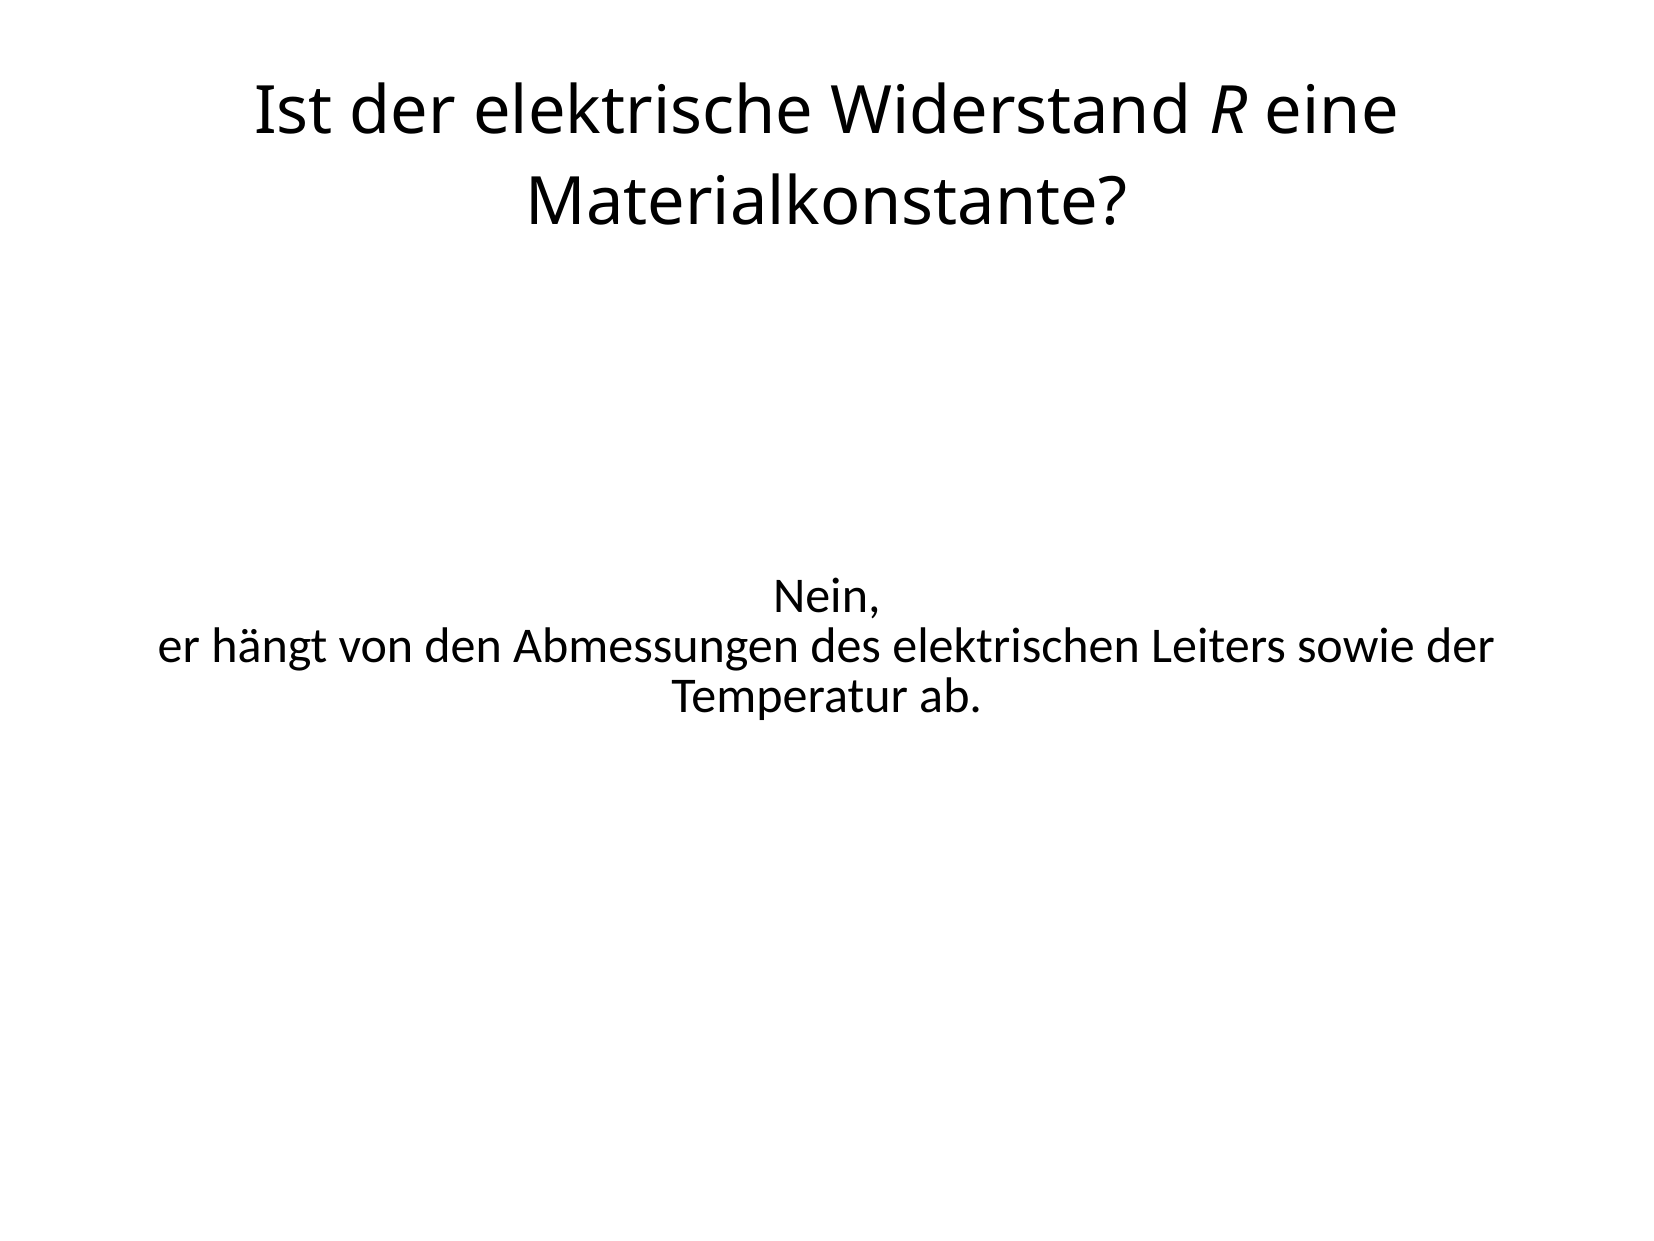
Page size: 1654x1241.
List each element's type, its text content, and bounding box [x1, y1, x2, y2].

subtitle Nein, er hängt von den Abmessungen des elektrischen Leiters sowie der Temperatur ab. [82, 290, 1571, 1010]
title Ist der elektrische Widerstand R eine Materialkonstante? [82, 49, 1571, 257]
